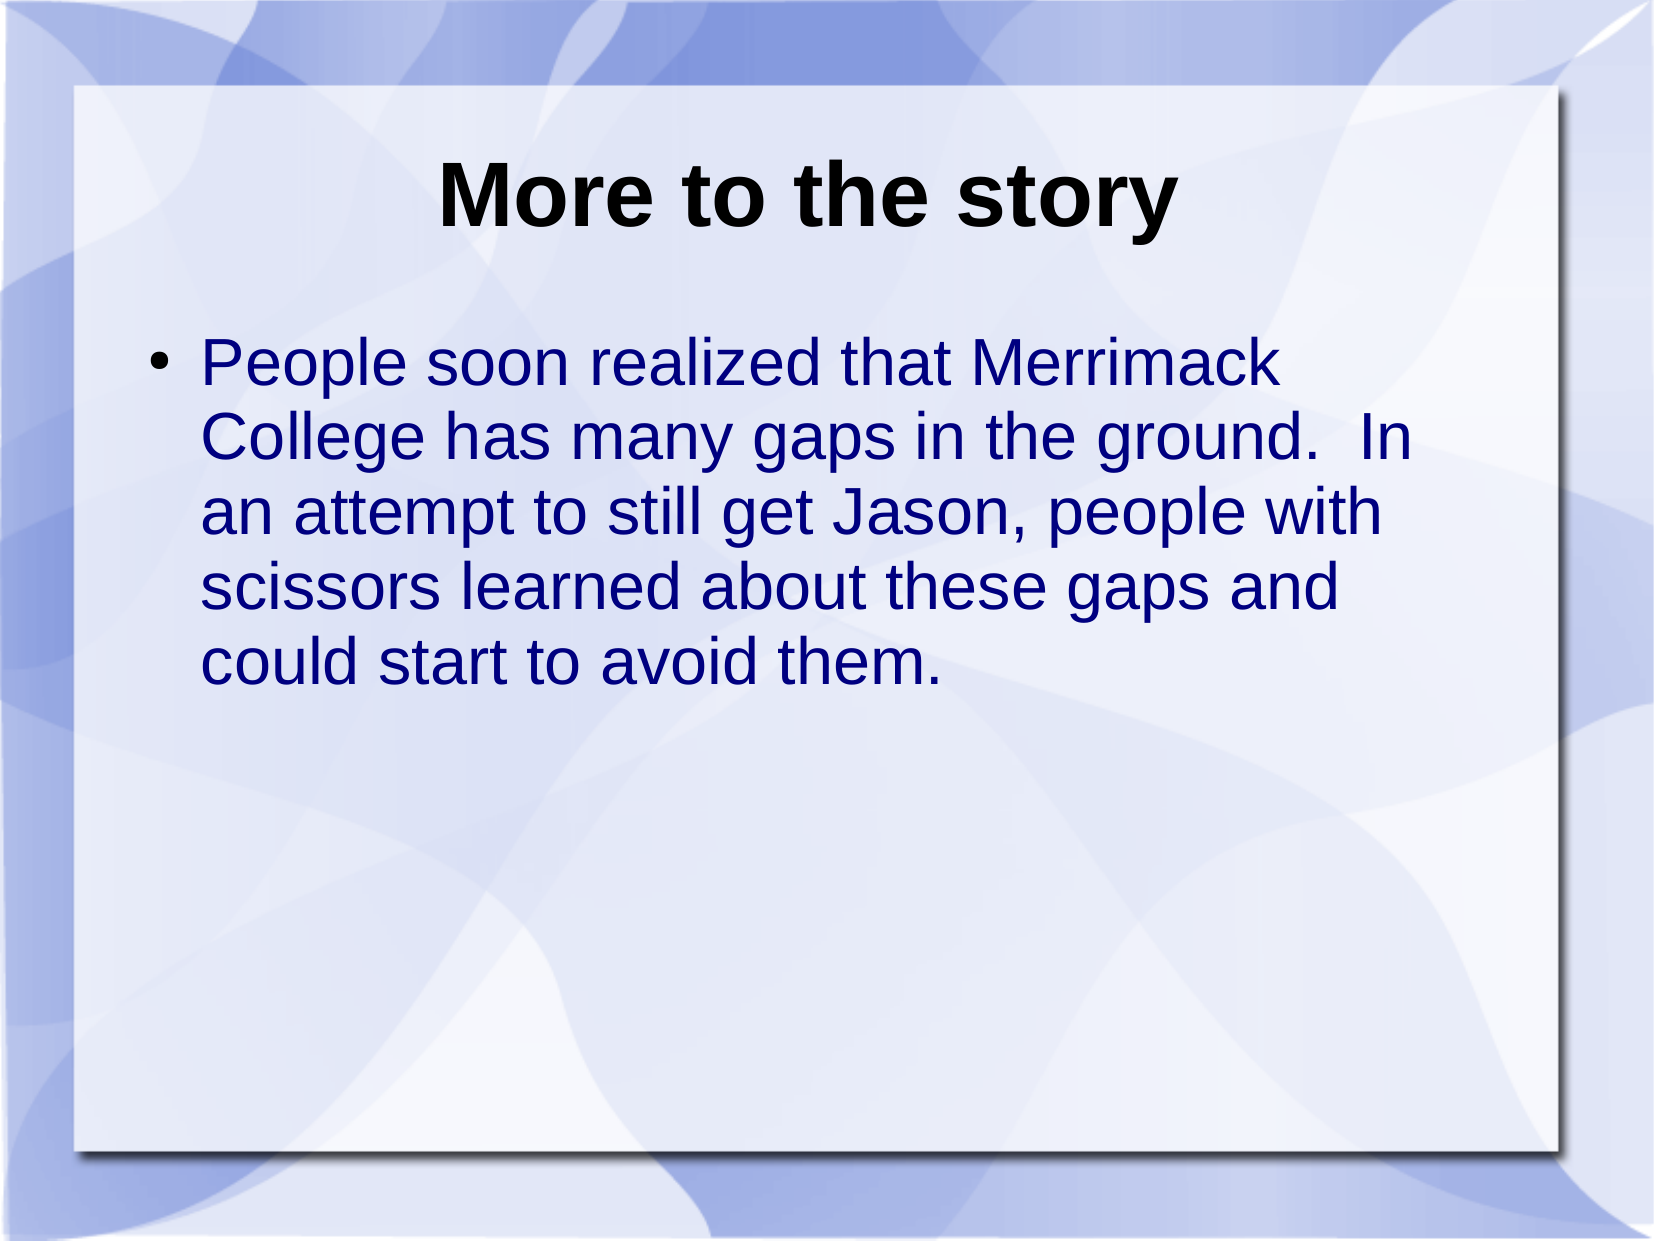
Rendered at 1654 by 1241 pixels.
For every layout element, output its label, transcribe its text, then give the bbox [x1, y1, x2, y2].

title More to the story [82, 90, 1536, 298]
list People soon realized that Merrimack College has many gaps in the ground. In an attempt to still get Jason, people with scissors learned about these gaps and could start to avoid them. [129, 324, 1489, 975]
picture [0, 0, 1654, 1241]
